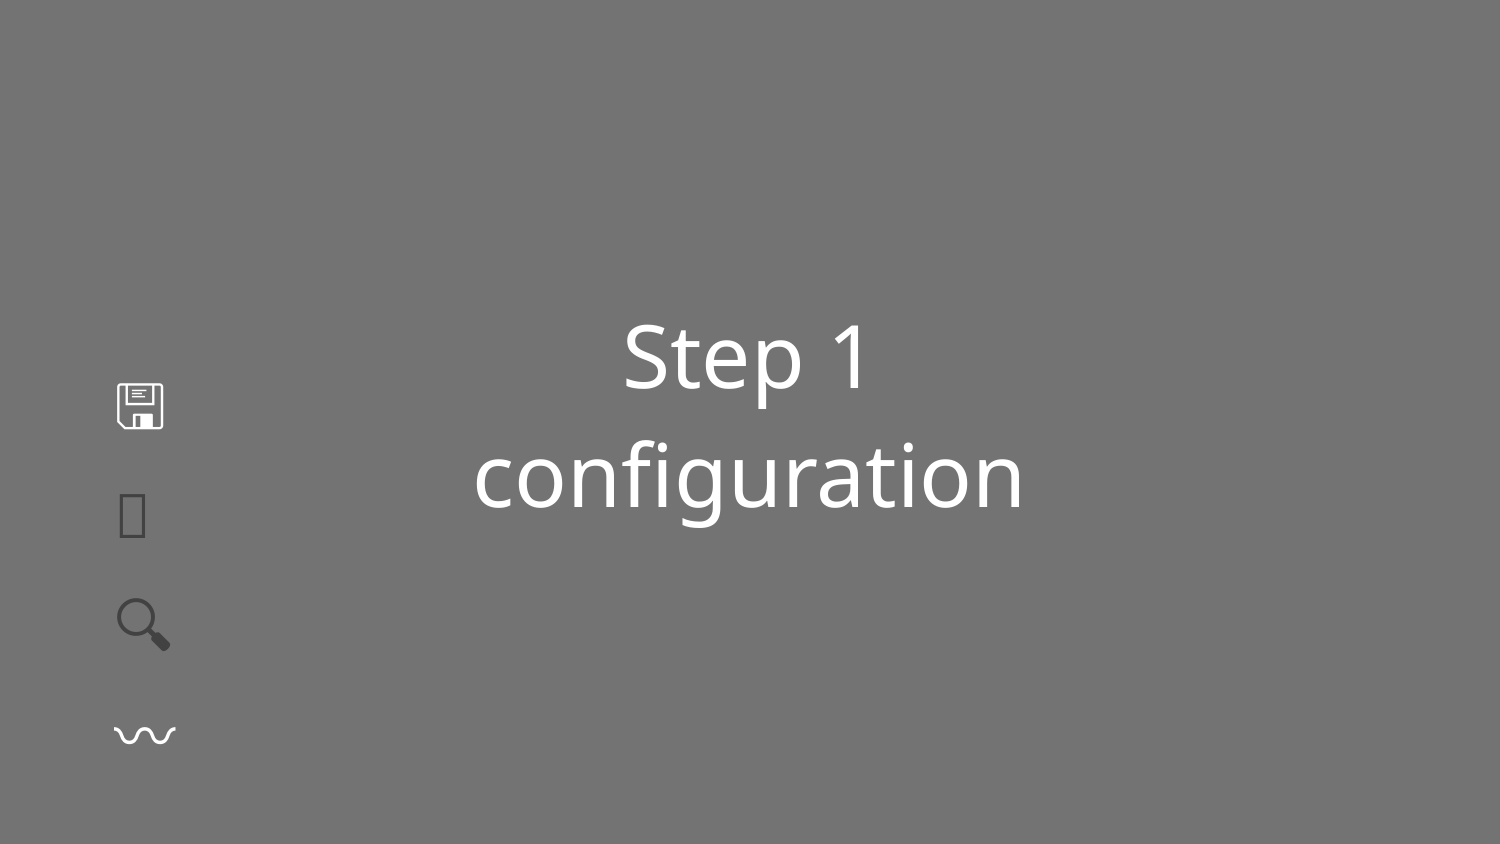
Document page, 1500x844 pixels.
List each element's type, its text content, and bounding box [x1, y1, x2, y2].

list 🖫 🔗 🔍 〰 [99, 314, 284, 807]
title Step 1 configuration [75, 58, 1425, 771]
